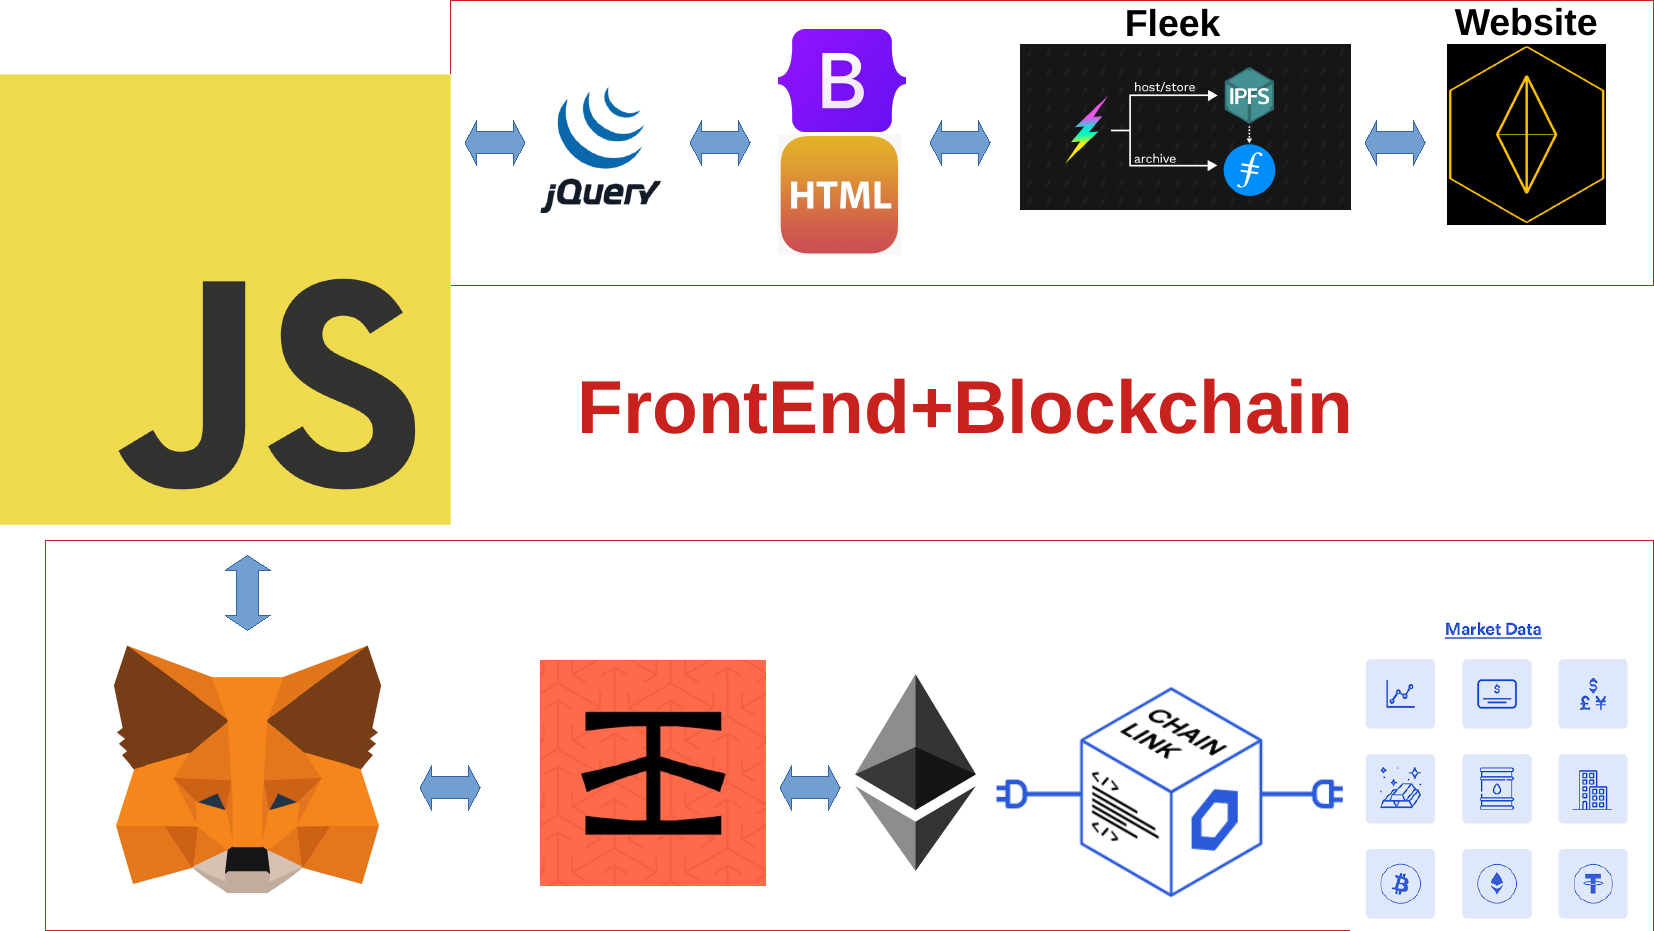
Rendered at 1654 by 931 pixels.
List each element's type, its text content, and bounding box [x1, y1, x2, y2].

picture [778, 134, 901, 240]
picture [540, 660, 766, 886]
text_box Fleek [1110, 0, 1351, 52]
picture [992, 615, 1653, 931]
picture [1447, 51, 1606, 226]
picture [525, 74, 676, 226]
text_box [450, 0, 1654, 240]
picture [778, 29, 906, 132]
title FrontEnd+Blockchain [221, 240, 1654, 540]
picture [855, 674, 976, 871]
picture [1020, 44, 1351, 211]
picture [0, 74, 451, 526]
text_box [45, 540, 1654, 931]
picture [97, 630, 391, 901]
text_box Website [1440, 0, 1654, 51]
